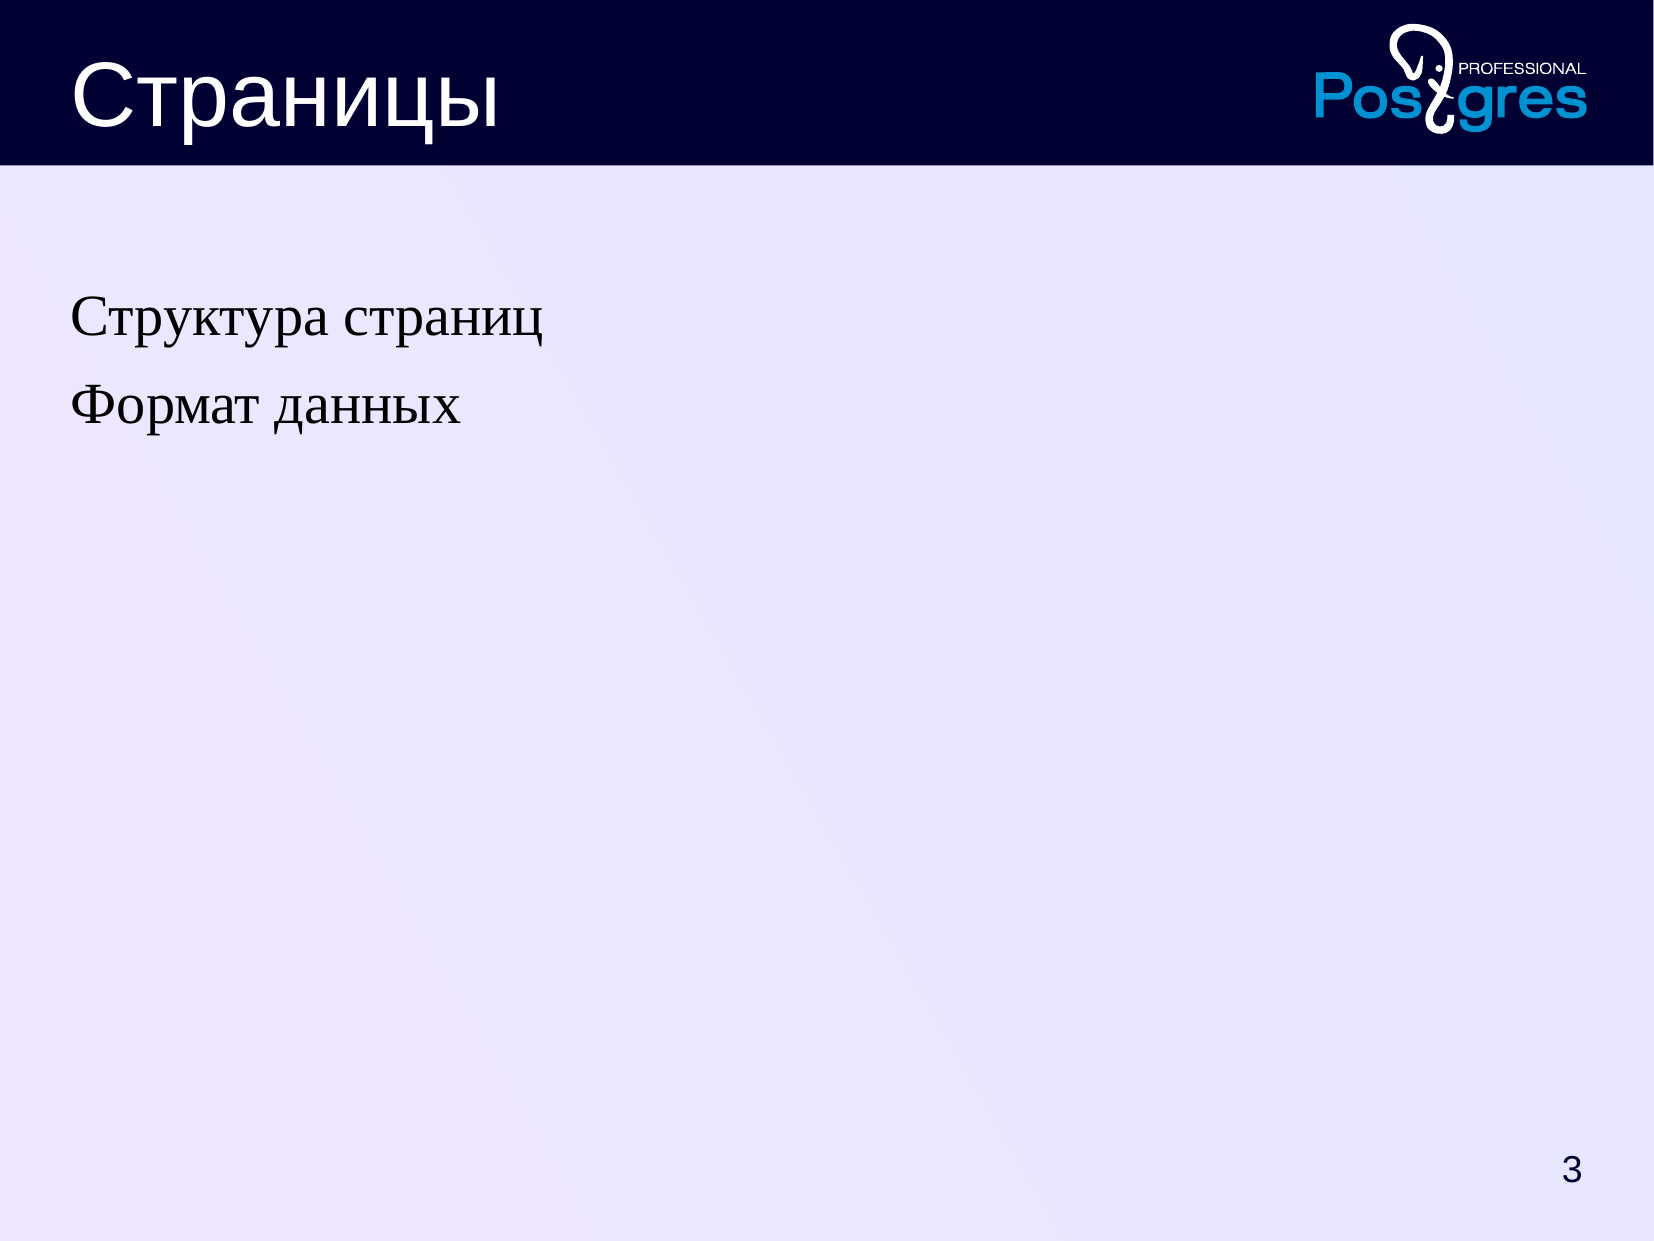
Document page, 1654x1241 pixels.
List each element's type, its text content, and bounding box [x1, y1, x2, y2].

title Страницы [70, 43, 1241, 147]
list Структура страниц Формат данных [70, 283, 1559, 1003]
